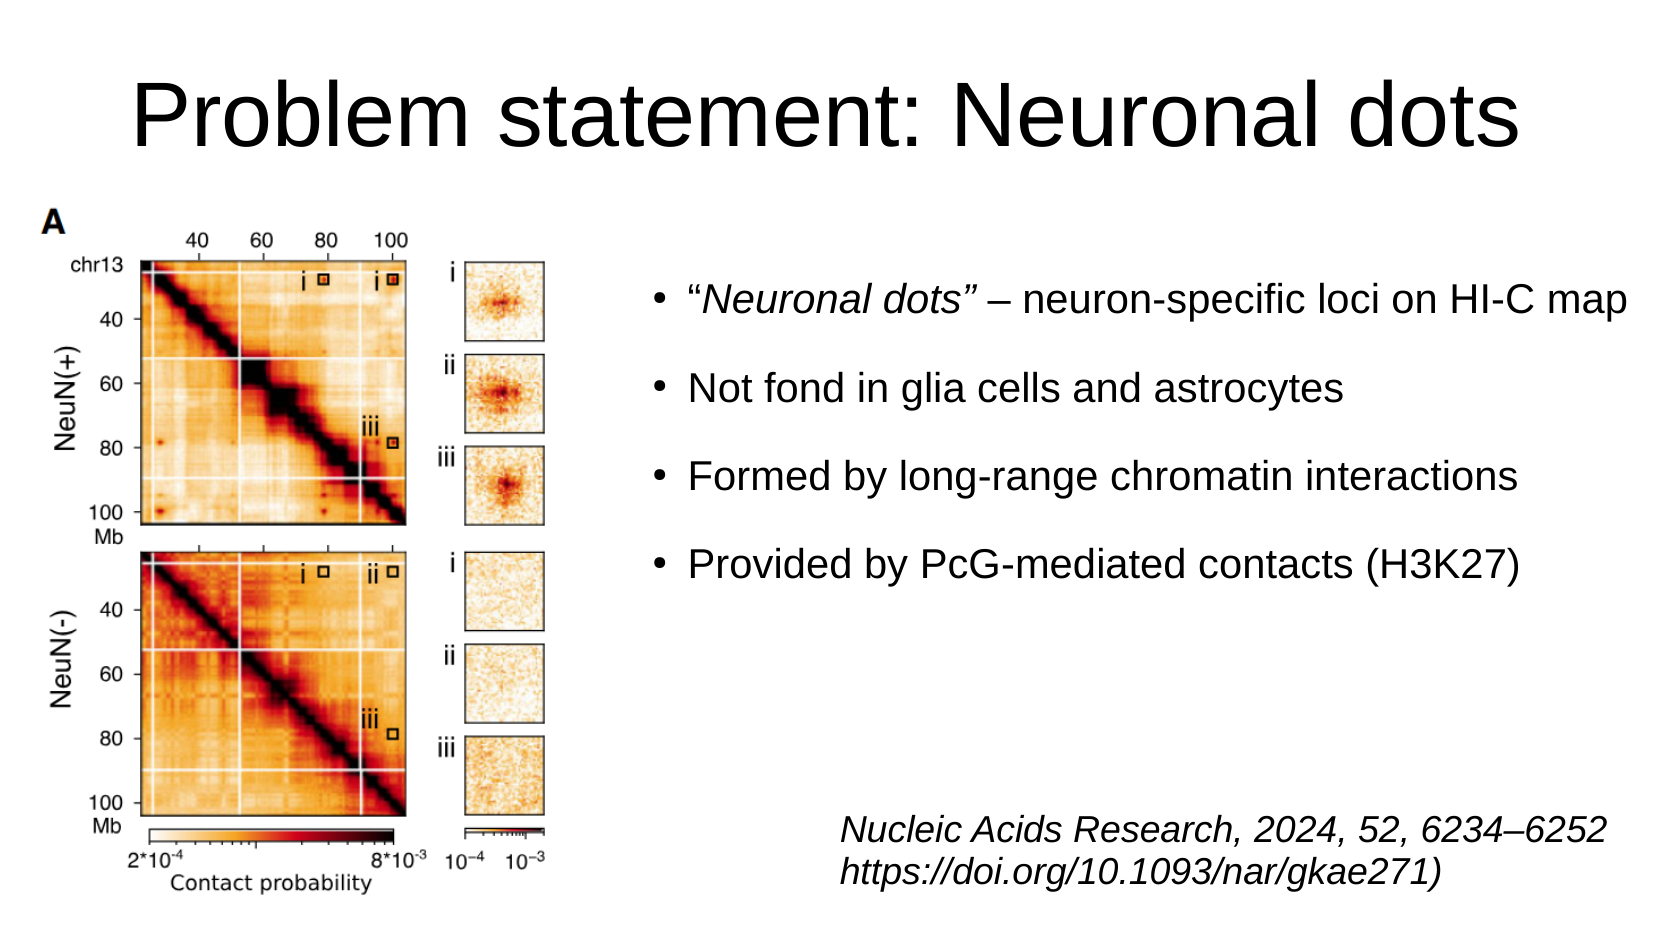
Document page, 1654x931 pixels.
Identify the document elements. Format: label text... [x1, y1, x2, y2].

text_box “Neuronal dots” – neuron-specific loci on HI-C map Not fond in glia cells and astrocytes Formed by long-range chromatin interactions Provided by PcG-mediated contacts (H3K27) [637, 268, 1643, 596]
text_box Nucleic Acids Research, 2024, 52, 6234–6252 https://doi.org/10.1093/nar/gkae271) [825, 801, 1625, 901]
title Problem statement: Neuronal dots [82, 37, 1571, 193]
picture [19, 192, 563, 905]
